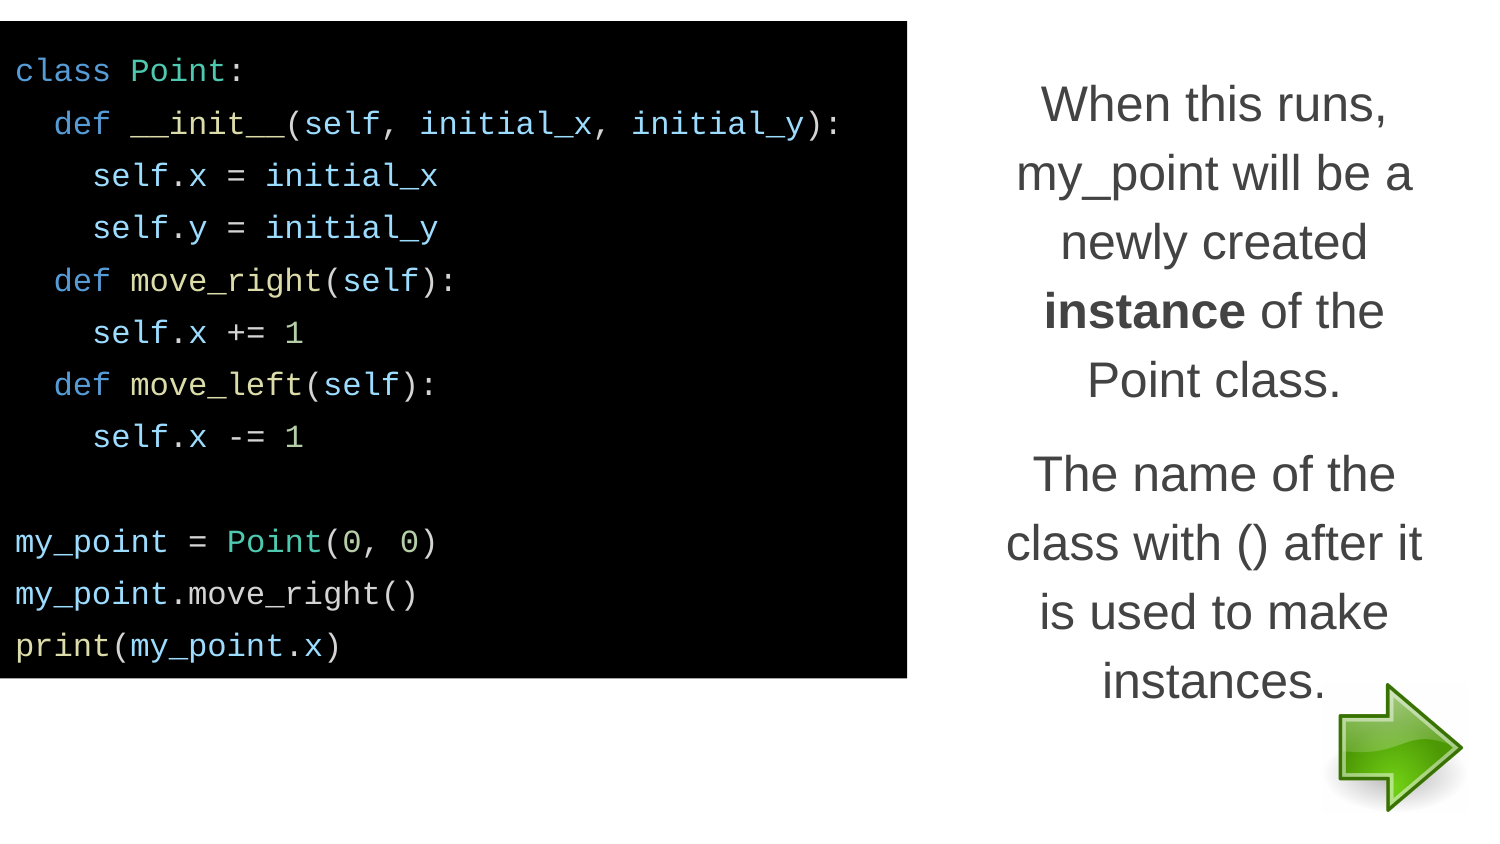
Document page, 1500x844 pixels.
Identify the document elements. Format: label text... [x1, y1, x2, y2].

list When this runs, my_point will be a newly created instance of the Point class. The name of the class with () after it is used to make instances. [971, 47, 1458, 724]
text_box class Point: def __init__(self, initial_x, initial_y): self.x = initial_x self.y = initial_y def move_right(self): self.x += 1 def move_left(self): self.x -= 1 my_point = Point(0, 0) my_point.move_right() print(my_point.x) [0, 21, 908, 679]
picture [1322, 683, 1468, 813]
